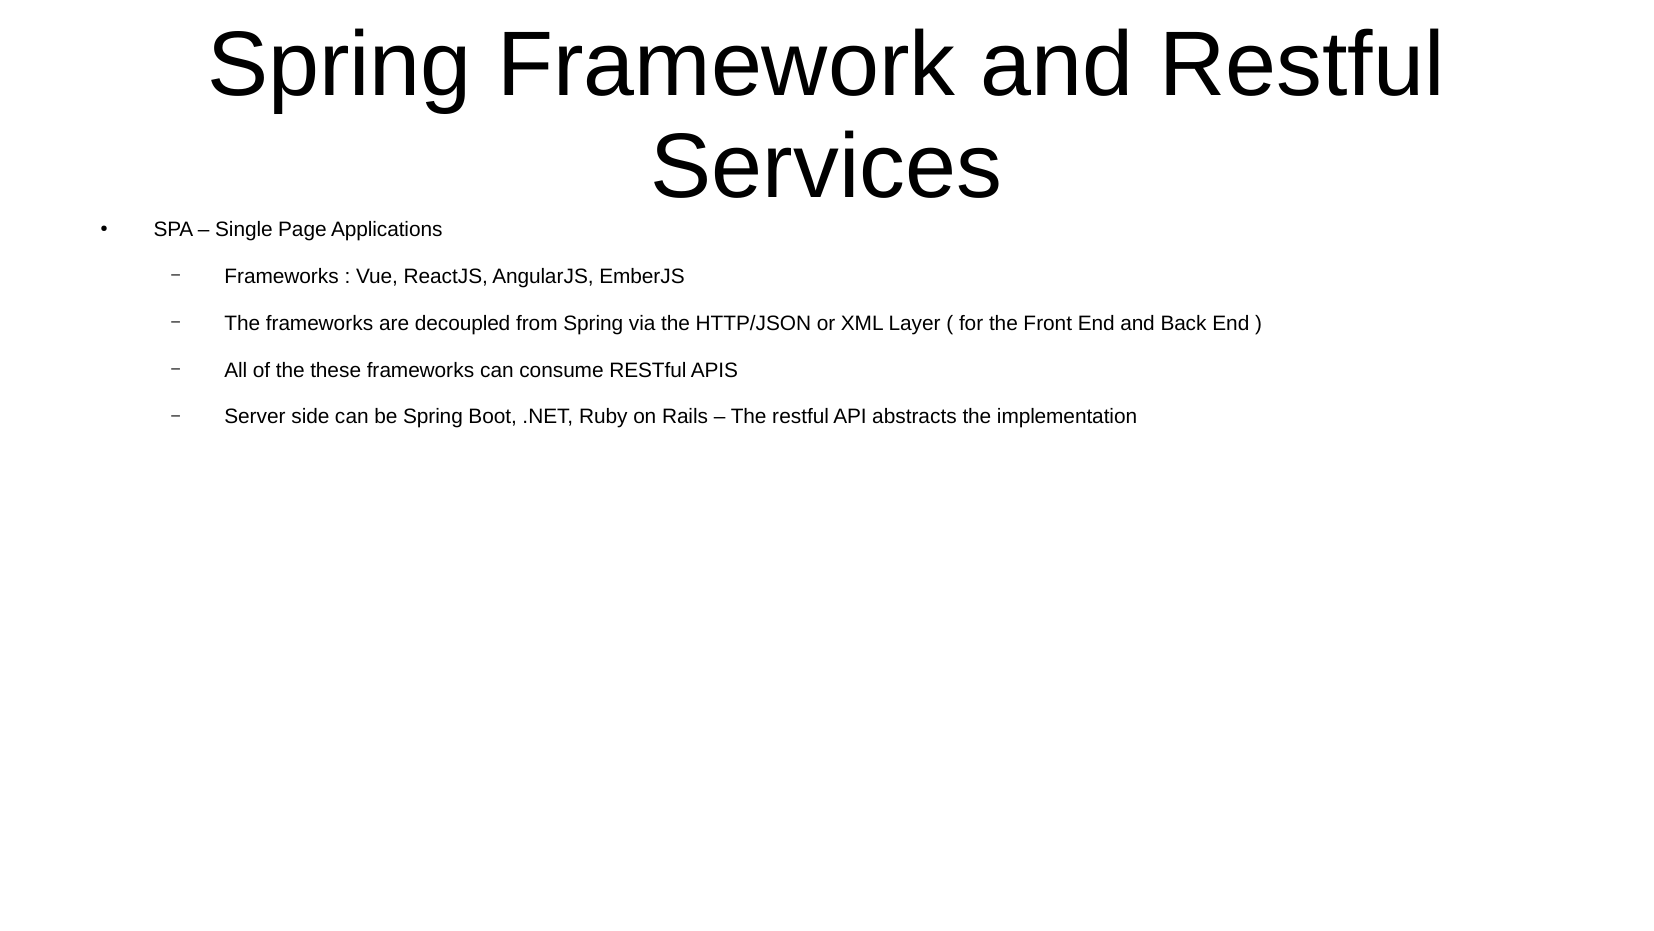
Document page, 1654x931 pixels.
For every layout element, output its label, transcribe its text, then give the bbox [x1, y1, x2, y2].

title Spring Framework and Restful Services [82, 12, 1571, 217]
list SPA – Single Page Applications Frameworks : Vue, ReactJS, AngularJS, EmberJS The frameworks are decoupled from Spring via the HTTP/JSON or XML Layer ( for the Front End and Back End ) All of the these frameworks can consume RESTful APIS Server side can be Spring Boot, .NET, Ruby on Rails – The restful API abstracts the implementation [82, 217, 1613, 901]
